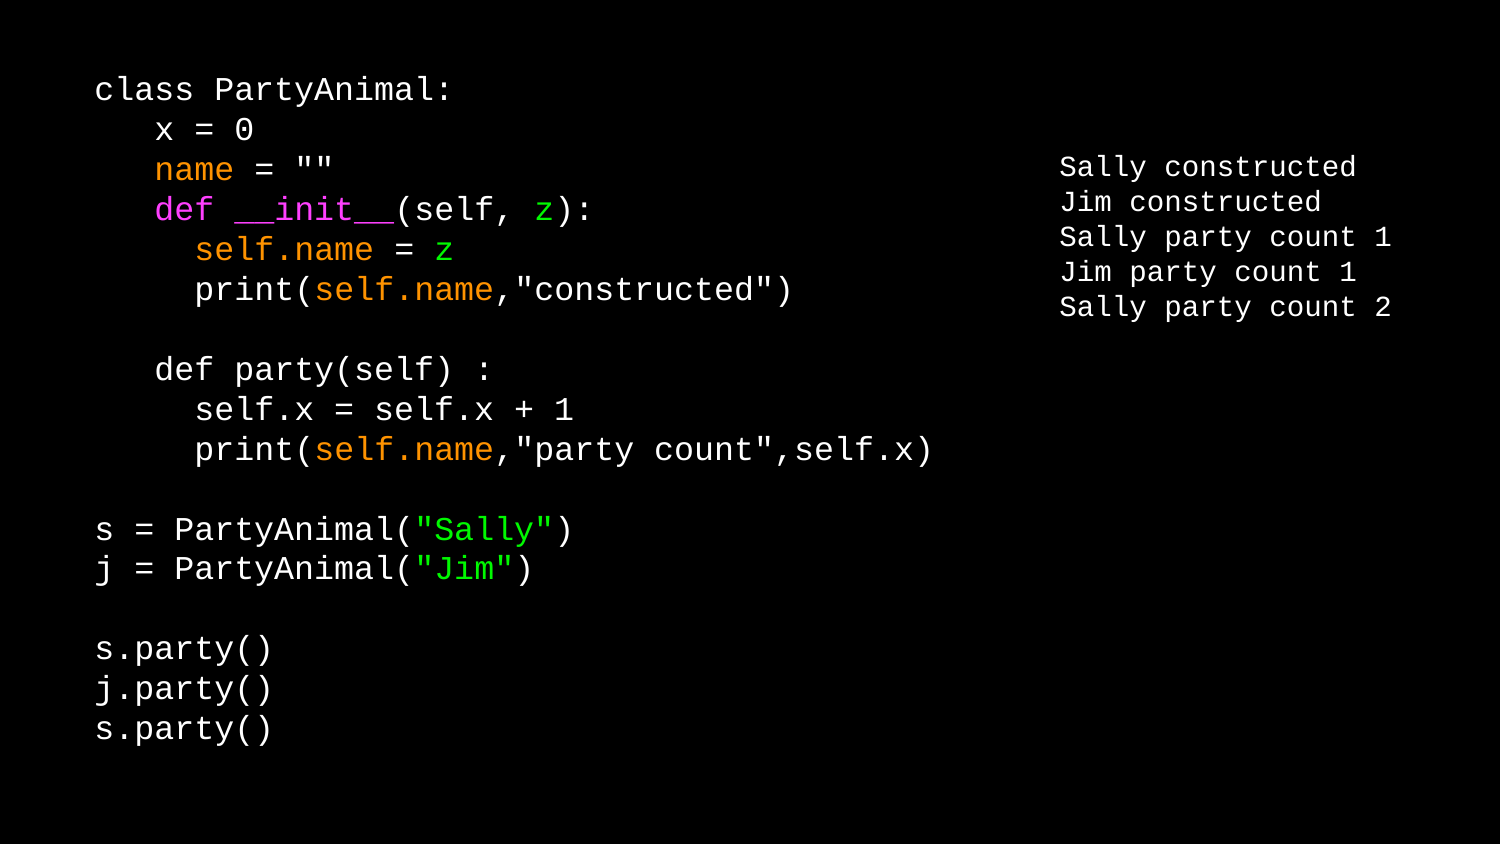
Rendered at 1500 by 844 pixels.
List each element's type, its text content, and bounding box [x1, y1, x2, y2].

text_box Sally constructed Jim constructed Sally party count 1 Jim party count 1 Sally party count 2 [1044, 140, 1407, 330]
text_box class PartyAnimal: x = 0 name = "" def __init__(self, z): self.name = z print(self.name,"constructed") def party(self) : self.x = self.x + 1 print(self.name,"party count",self.x) s = PartyAnimal("Sally") j = PartyAnimal("Jim") s.party() j.party() s.party() [90, 28, 1016, 786]
